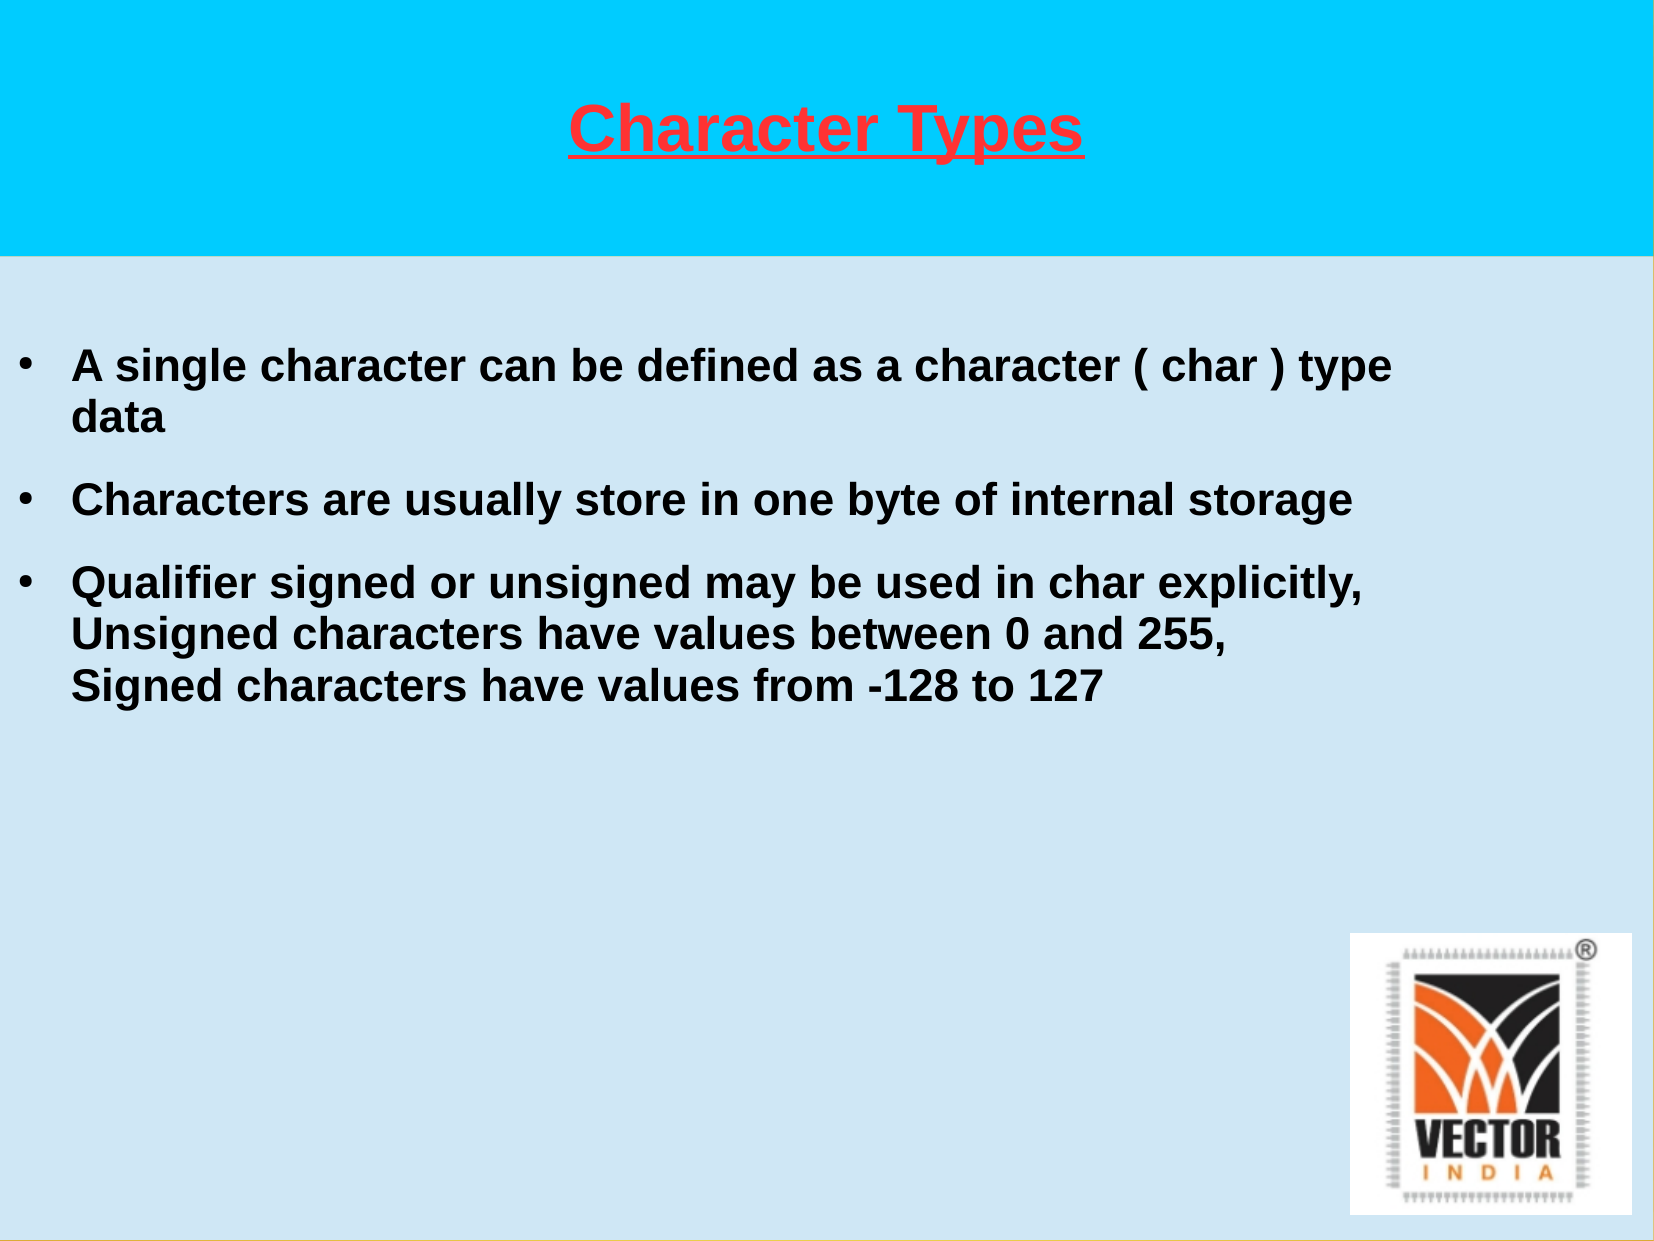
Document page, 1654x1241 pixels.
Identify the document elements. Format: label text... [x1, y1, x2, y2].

list A single character can be defined as a character ( char ) type data Characters are usually store in one byte of internal storage Qualifier signed or unsigned may be used in char explicitly, Unsigned characters have values between 0 and 255, Signed characters have values from -128 to 127 [0, 256, 1654, 1241]
picture [1350, 933, 1632, 1216]
title Character Types [0, 0, 1654, 256]
